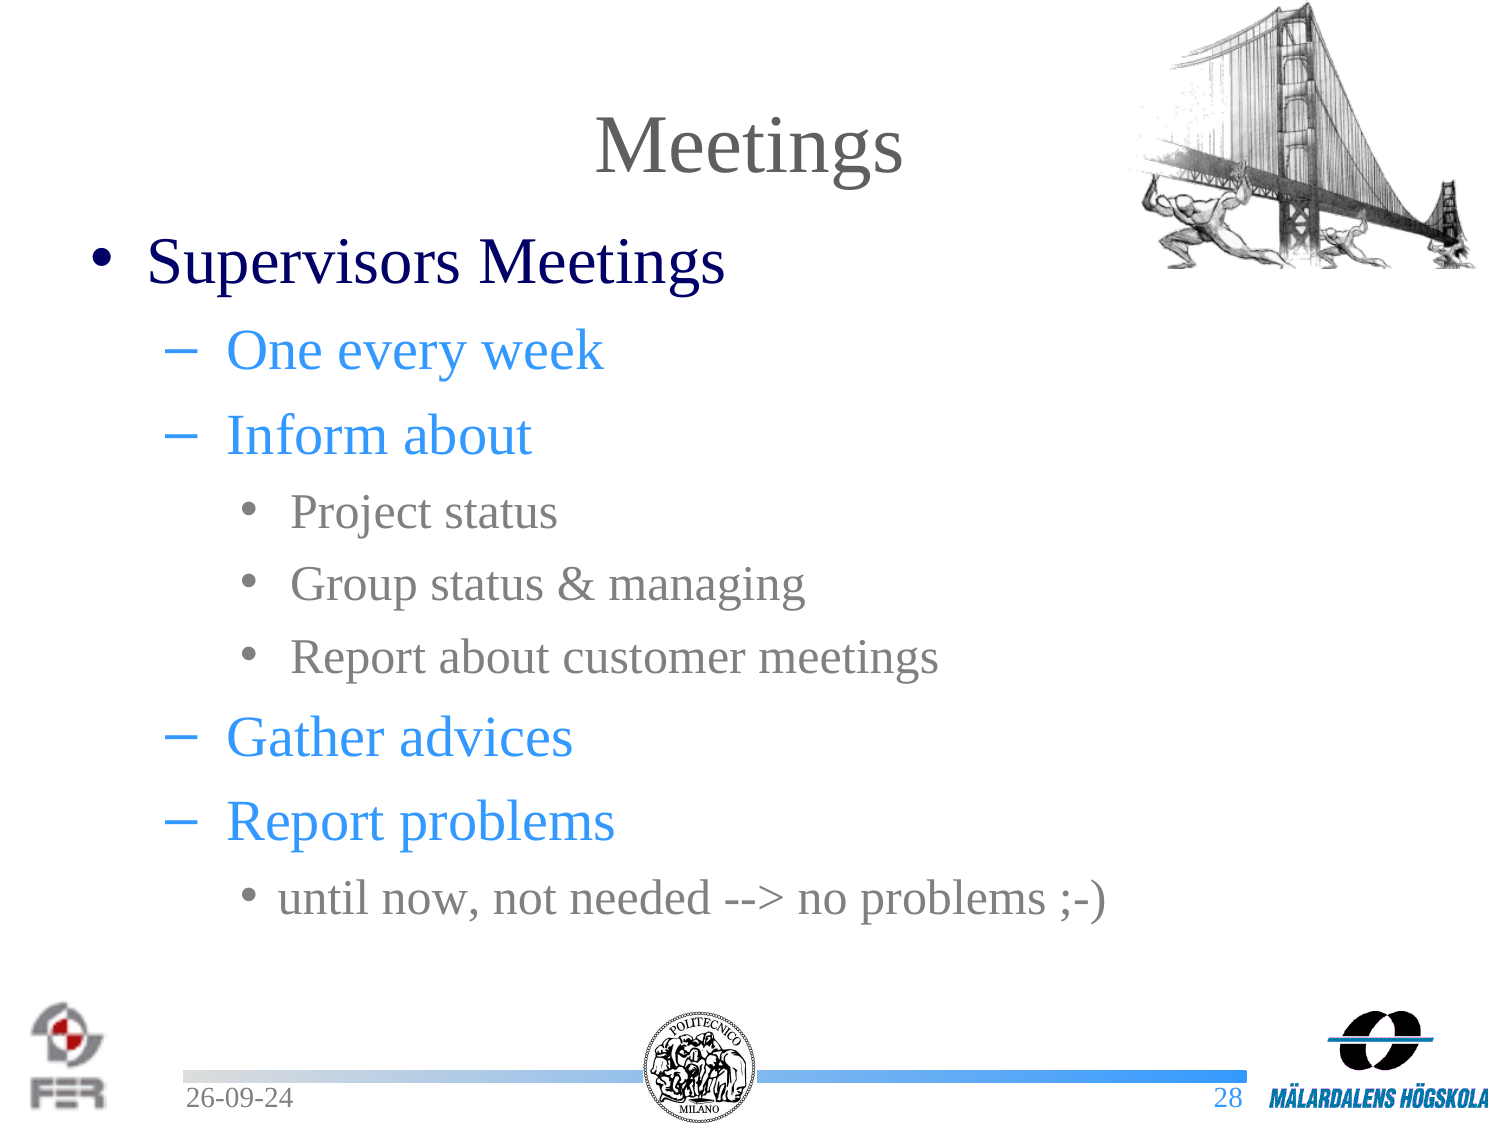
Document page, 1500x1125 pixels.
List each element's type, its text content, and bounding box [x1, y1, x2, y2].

picture [1122, 0, 1477, 269]
picture [29, 987, 107, 1125]
picture [1454, 1091, 1459, 1108]
picture [1368, 1093, 1374, 1104]
list Supervisors Meetings One every week Inform about Project status Group status & managing Report about customer meetings Gather advices Report problems until now, not needed --> no problems ;-) [75, 209, 1426, 952]
picture [1435, 1096, 1441, 1104]
picture [643, 1011, 757, 1123]
text_box <numero> [1186, 1070, 1258, 1114]
title Meetings [75, 45, 1122, 209]
text_box 13-11-06 [171, 1070, 396, 1114]
picture [1269, 1011, 1488, 1108]
